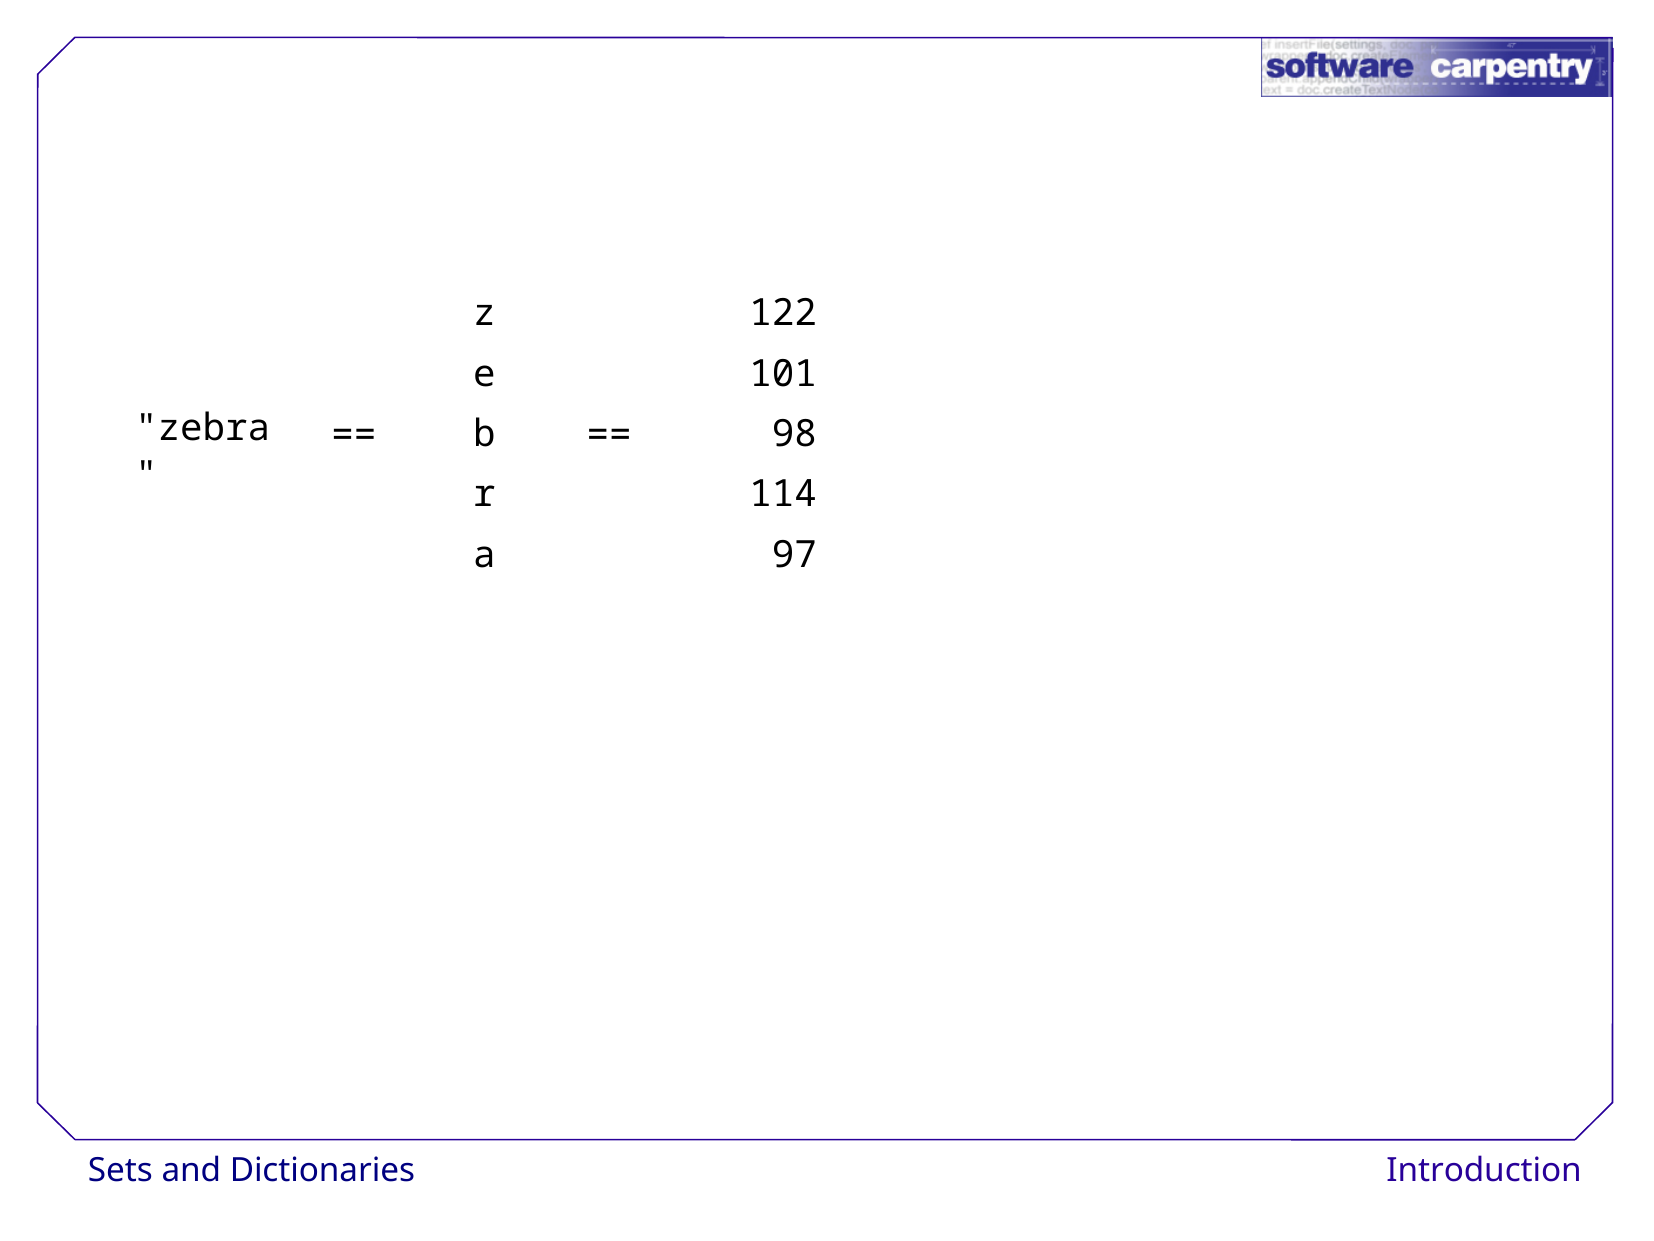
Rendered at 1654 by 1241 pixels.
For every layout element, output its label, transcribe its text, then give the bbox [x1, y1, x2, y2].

table_cell e [458, 341, 518, 401]
text_box == [524, 393, 694, 469]
table_cell 97 [706, 522, 831, 583]
text_box == [269, 393, 439, 469]
table_cell 114 [706, 462, 831, 522]
table_cell b [458, 401, 518, 462]
table_cell r [458, 462, 518, 522]
table_cell a [458, 522, 518, 583]
table_header 122 [706, 280, 831, 341]
picture [1261, 39, 1613, 97]
table_cell 98 [706, 401, 831, 462]
table_header z [458, 280, 518, 341]
text_box "zebra" [117, 393, 269, 469]
table_cell 101 [706, 341, 831, 401]
